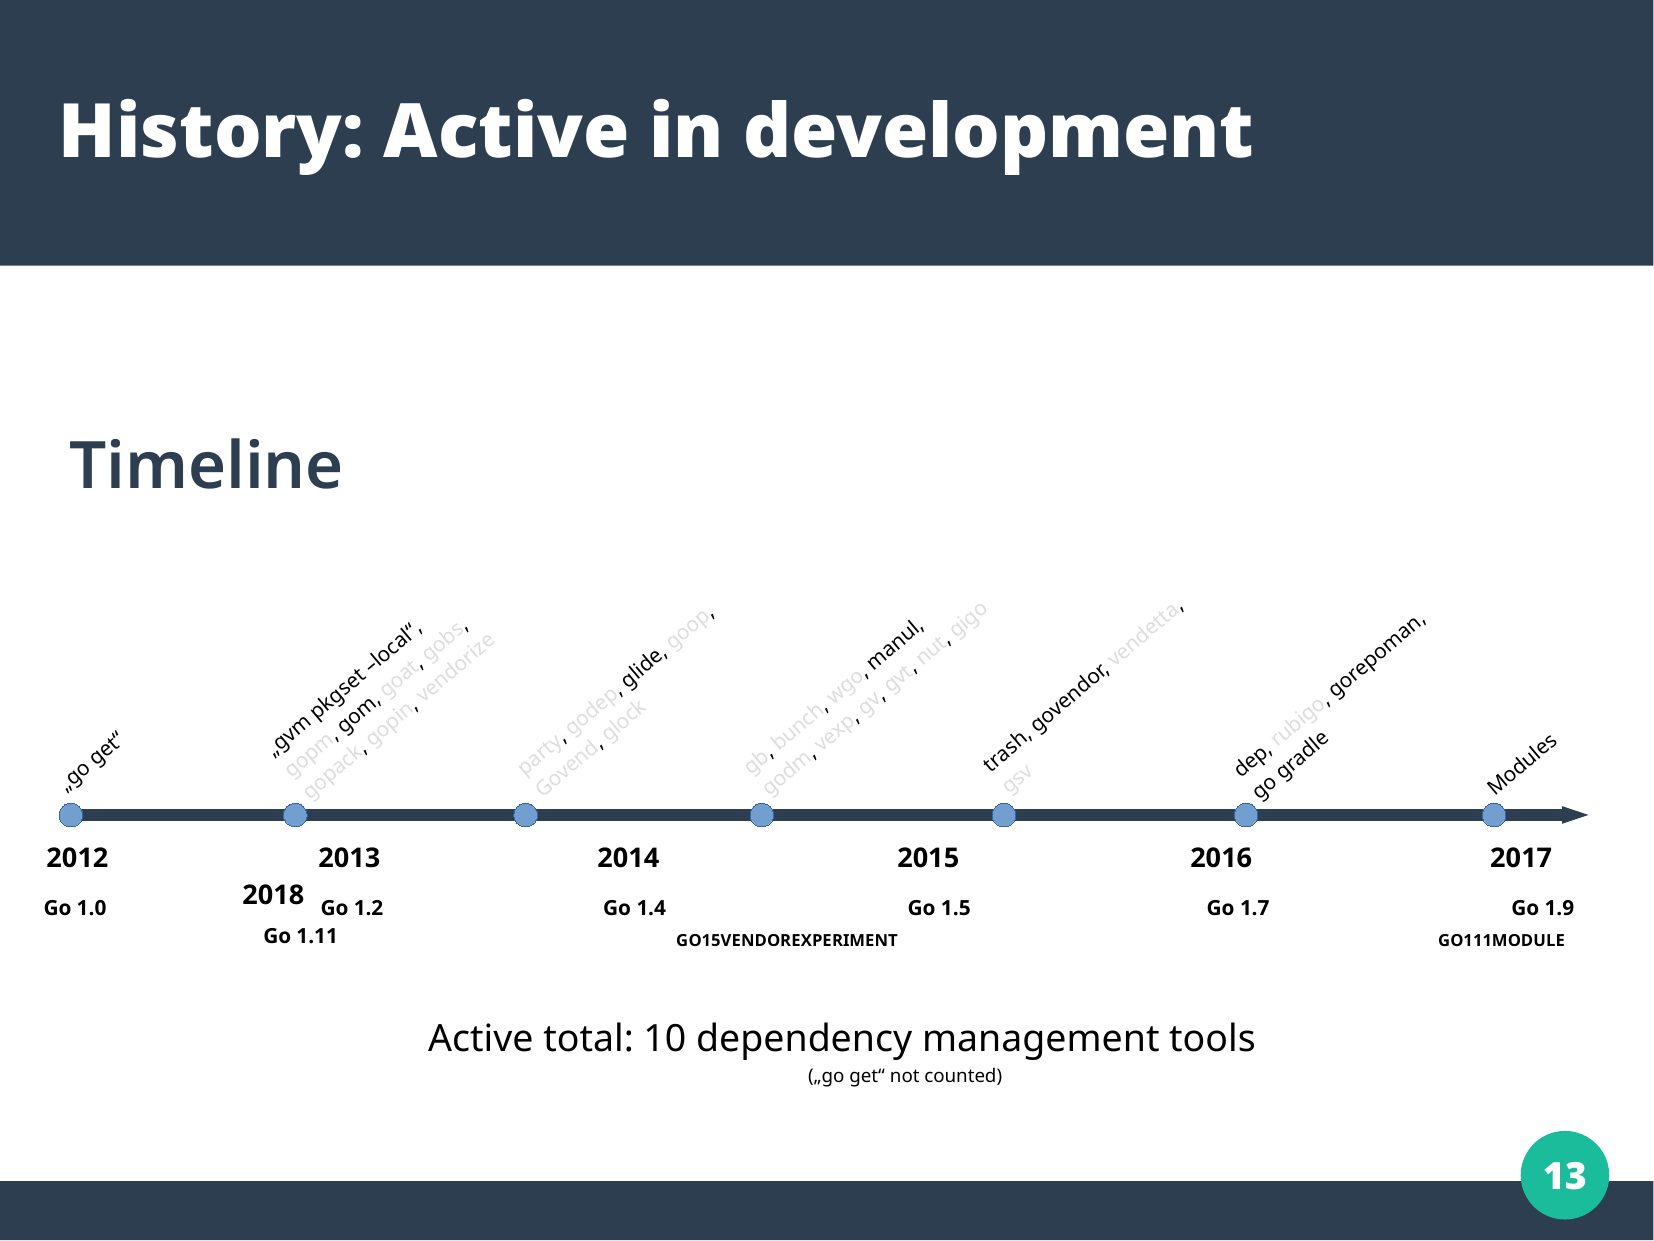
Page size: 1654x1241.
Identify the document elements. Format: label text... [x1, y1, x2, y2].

text_box GO15VENDOREXPERIMENT [661, 921, 889, 958]
text_box Active total: 10 dependency management tools („go get“ not counted) [413, 1003, 1312, 1090]
text_box [283, 803, 308, 827]
text_box Modules [1464, 672, 1622, 815]
text_box [1234, 804, 1258, 827]
text_box [750, 805, 774, 827]
text_box Go 1.0 Go 1.2 Go 1.4 Go 1.5 Go 1.7 Go 1.9 Go 1.11 [17, 885, 1595, 935]
text_box party, godep, glide, goop, Govend, glock [494, 598, 732, 815]
text_box trash, govendor, vendetta, gsv [960, 594, 1199, 812]
text_box GO111MODULE [1423, 921, 1566, 958]
text_box „gvm pkgset –local“, gopm, gom, goat, gobs, gopack, gopin, vendorize [242, 585, 491, 816]
text_box [992, 805, 1016, 827]
text_box [513, 803, 538, 827]
text_box gb, bunch, wgo, manul, godm, vexp, gv, gvt, nut, gigo [720, 579, 980, 814]
text_box dep, rubigo, gorepoman, go gradle [1210, 608, 1441, 818]
text_box [59, 803, 83, 827]
title History: Active in development [59, 49, 1595, 207]
text_box [1482, 806, 1506, 827]
list Timeline [0, 301, 615, 508]
text_box 2012 2013 2014 2015 2016 2017 2018 [17, 831, 1595, 880]
text_box „go get“ [35, 714, 139, 811]
